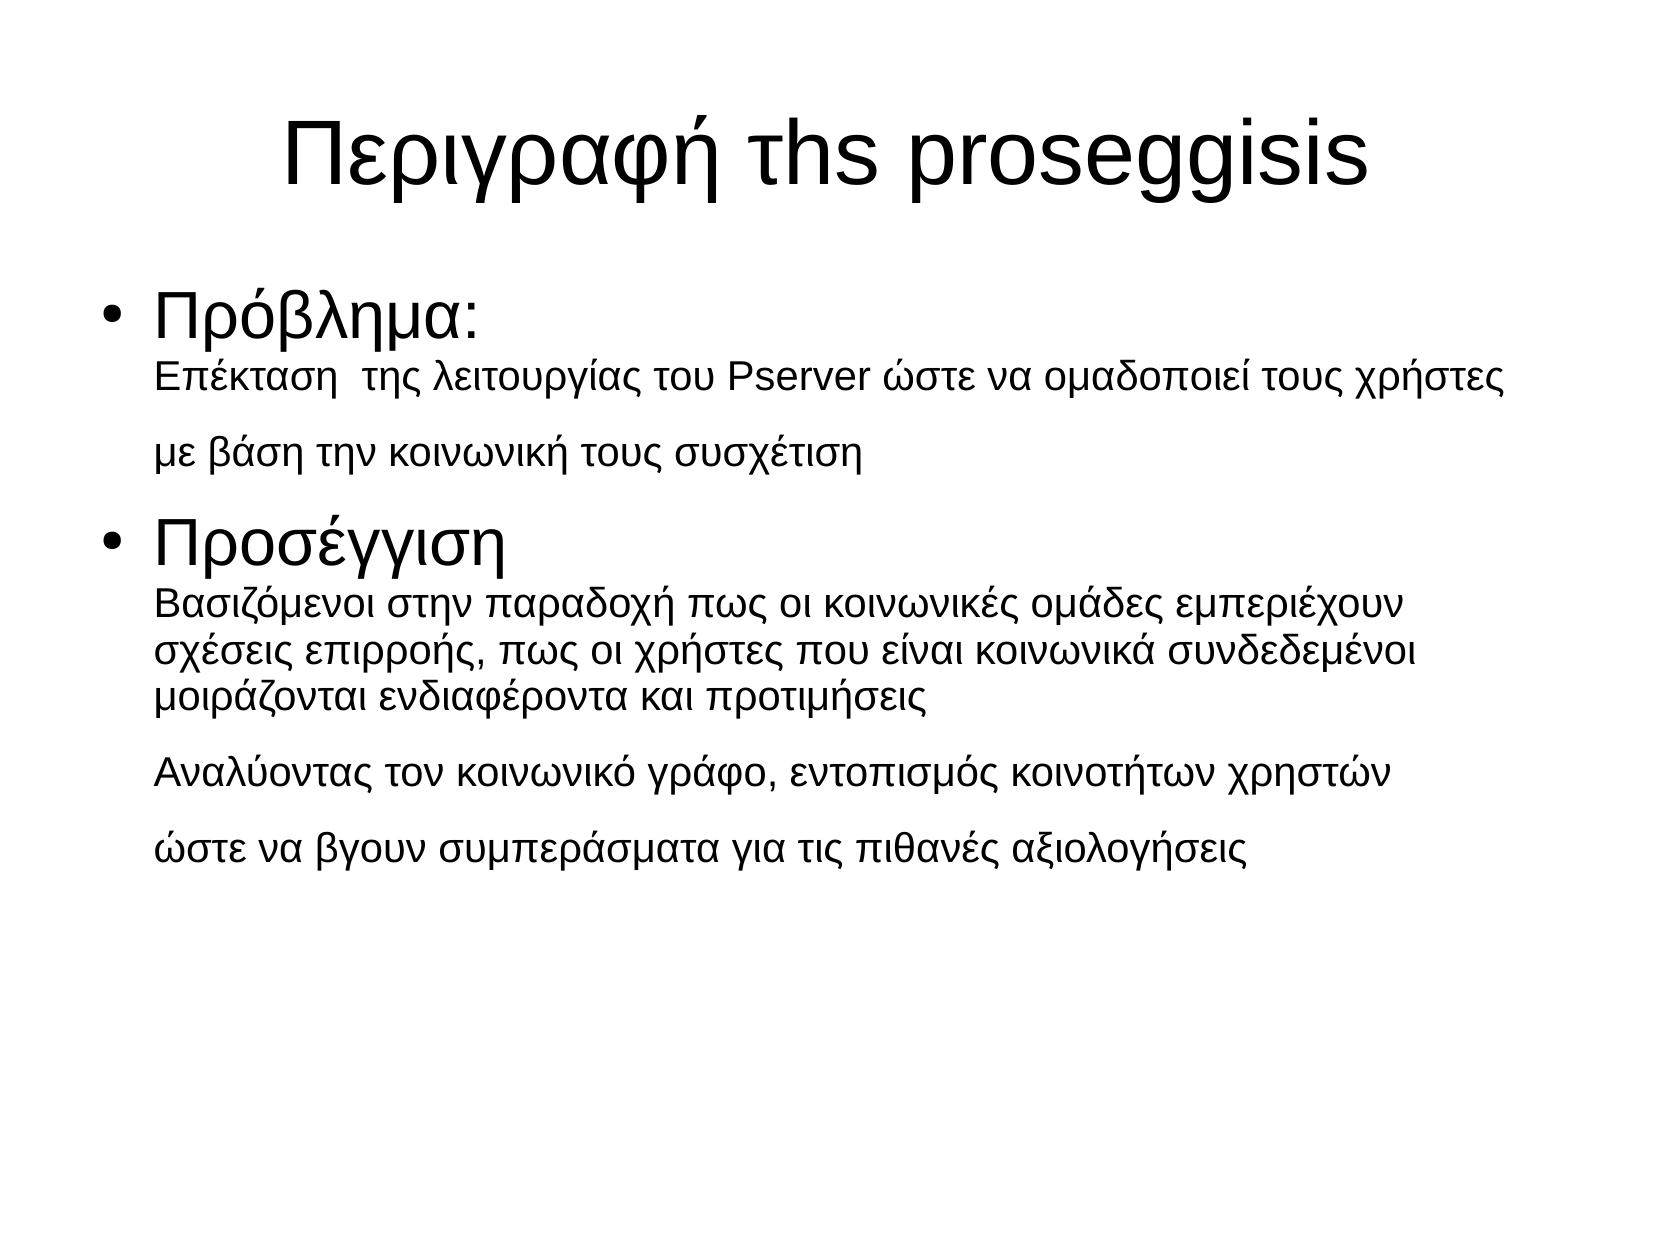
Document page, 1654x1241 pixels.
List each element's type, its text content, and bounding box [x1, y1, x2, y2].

title Περιγραφή τhs proseggisis [82, 49, 1571, 257]
list Πρόβλημα: Επέκταση της λειτουργίας του Pserver ώστε να ομαδοποιεί τους χρήστες με βάση την κοινωνική τους συσχέτιση Προσέγγιση Βασιζόμενοι στην παραδοχή πως οι κοινωνικές ομάδες εμπεριέχουν σχέσεις επιρροής, πως οι χρήστες που είναι κοινωνικά συνδεδεμένοι μοιράζονται ενδιαφέροντα και προτιμήσεις Αναλύοντας τον κοινωνικό γράφο, εντοπισμός κοινοτήτων χρηστών ώστε να βγουν συμπεράσματα για τις πιθανές αξιολογήσεις [82, 278, 1538, 998]
